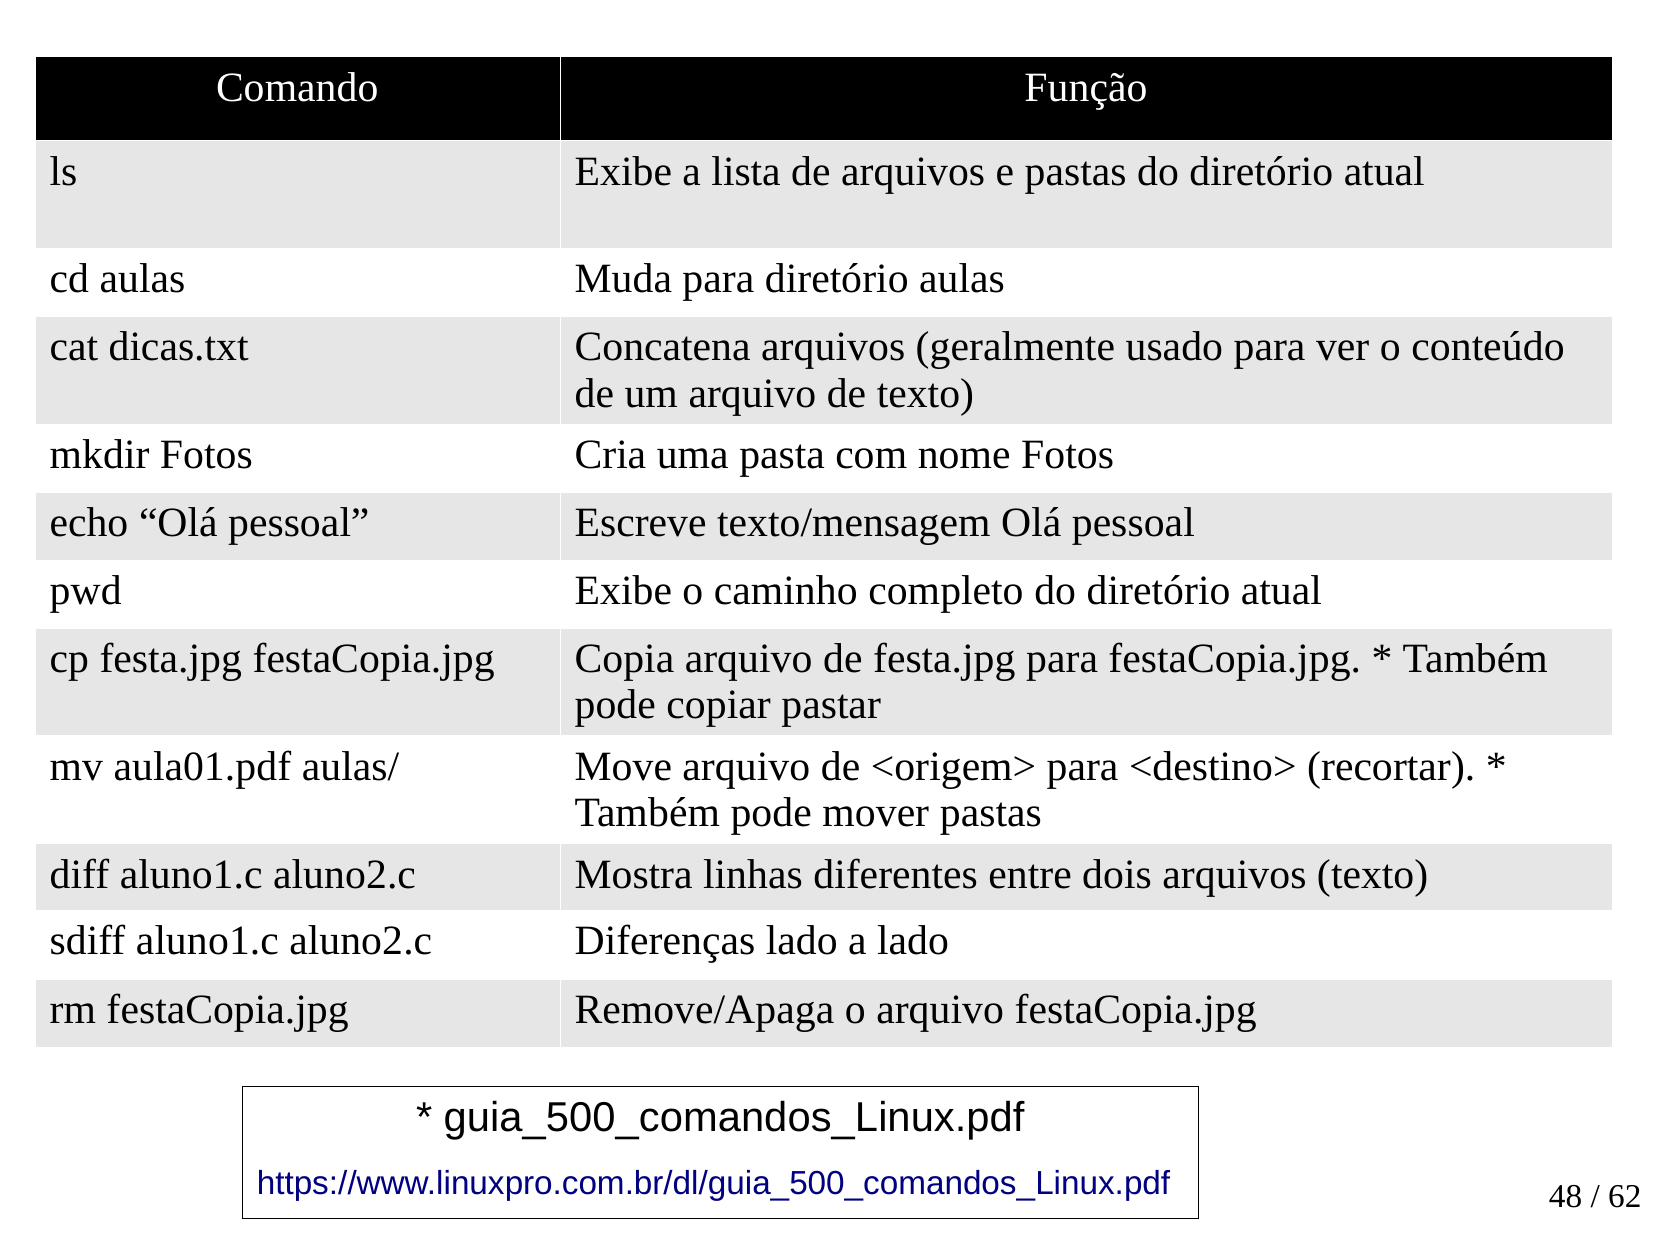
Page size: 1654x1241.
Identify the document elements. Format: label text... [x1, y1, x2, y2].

table_cell pwd [36, 561, 560, 628]
table_cell sdiff aluno1.c aluno2.c [36, 911, 560, 979]
table_cell diff aluno1.c aluno2.c [36, 844, 560, 910]
text_box * guia_500_comandos_Linux.pdf https://www.linuxpro.com.br/dl/guia_500_comandos_Linux.pdf [242, 1086, 1199, 1219]
table_cell Move arquivo de <origem> para <destino> (recortar). * Também pode mover pastas [561, 736, 1612, 843]
table_cell cat dicas.txt [36, 317, 560, 424]
table_cell Copia arquivo de festa.jpg para festaCopia.jpg. * Também pode copiar pastar [561, 629, 1612, 735]
table_header Comando [36, 57, 560, 140]
table_header Função [561, 57, 1612, 140]
table_cell mkdir Fotos [36, 425, 560, 492]
table_cell echo “Olá pessoal” [36, 493, 560, 560]
table_cell rm festaCopia.jpg [36, 980, 560, 1047]
table_cell Muda para diretório aulas [561, 249, 1612, 316]
table_cell Concatena arquivos (geralmente usado para ver o conteúdo de um arquivo de texto) [561, 317, 1612, 424]
table_cell Exibe a lista de arquivos e pastas do diretório atual [561, 141, 1612, 248]
table_cell Mostra linhas diferentes entre dois arquivos (texto) [561, 844, 1612, 910]
table_cell ls [36, 141, 560, 248]
table_cell cd aulas [36, 249, 560, 316]
table_cell mv aula01.pdf aulas/ [36, 736, 560, 843]
table_cell Cria uma pasta com nome Fotos [561, 425, 1612, 492]
table_cell cp festa.jpg festaCopia.jpg [36, 629, 560, 735]
table_cell Escreve texto/mensagem Olá pessoal [561, 493, 1612, 560]
table_cell Remove/Apaga o arquivo festaCopia.jpg [561, 980, 1612, 1047]
table_cell Exibe o caminho completo do diretório atual [561, 561, 1612, 628]
table_cell Diferenças lado a lado [561, 911, 1612, 979]
